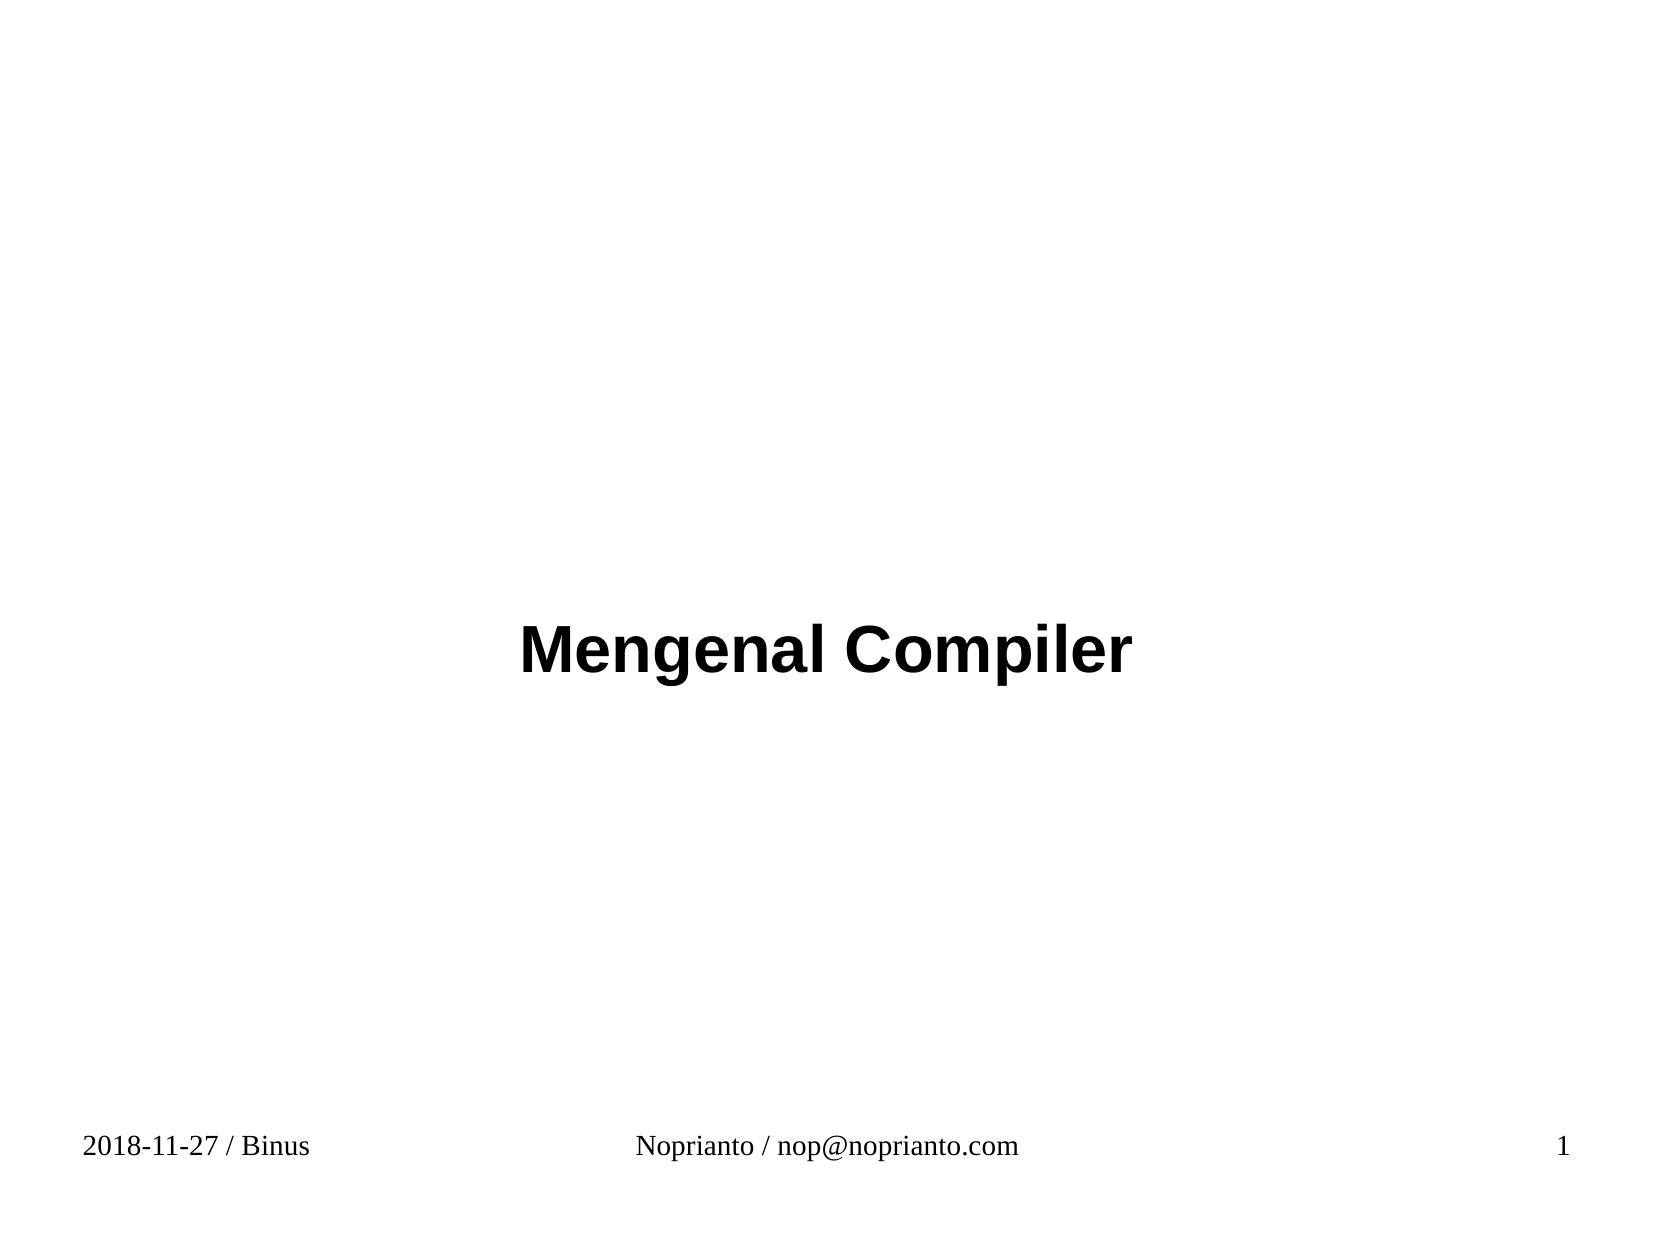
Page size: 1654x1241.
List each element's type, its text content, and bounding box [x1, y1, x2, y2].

subtitle Mengenal Compiler [82, 290, 1571, 1010]
